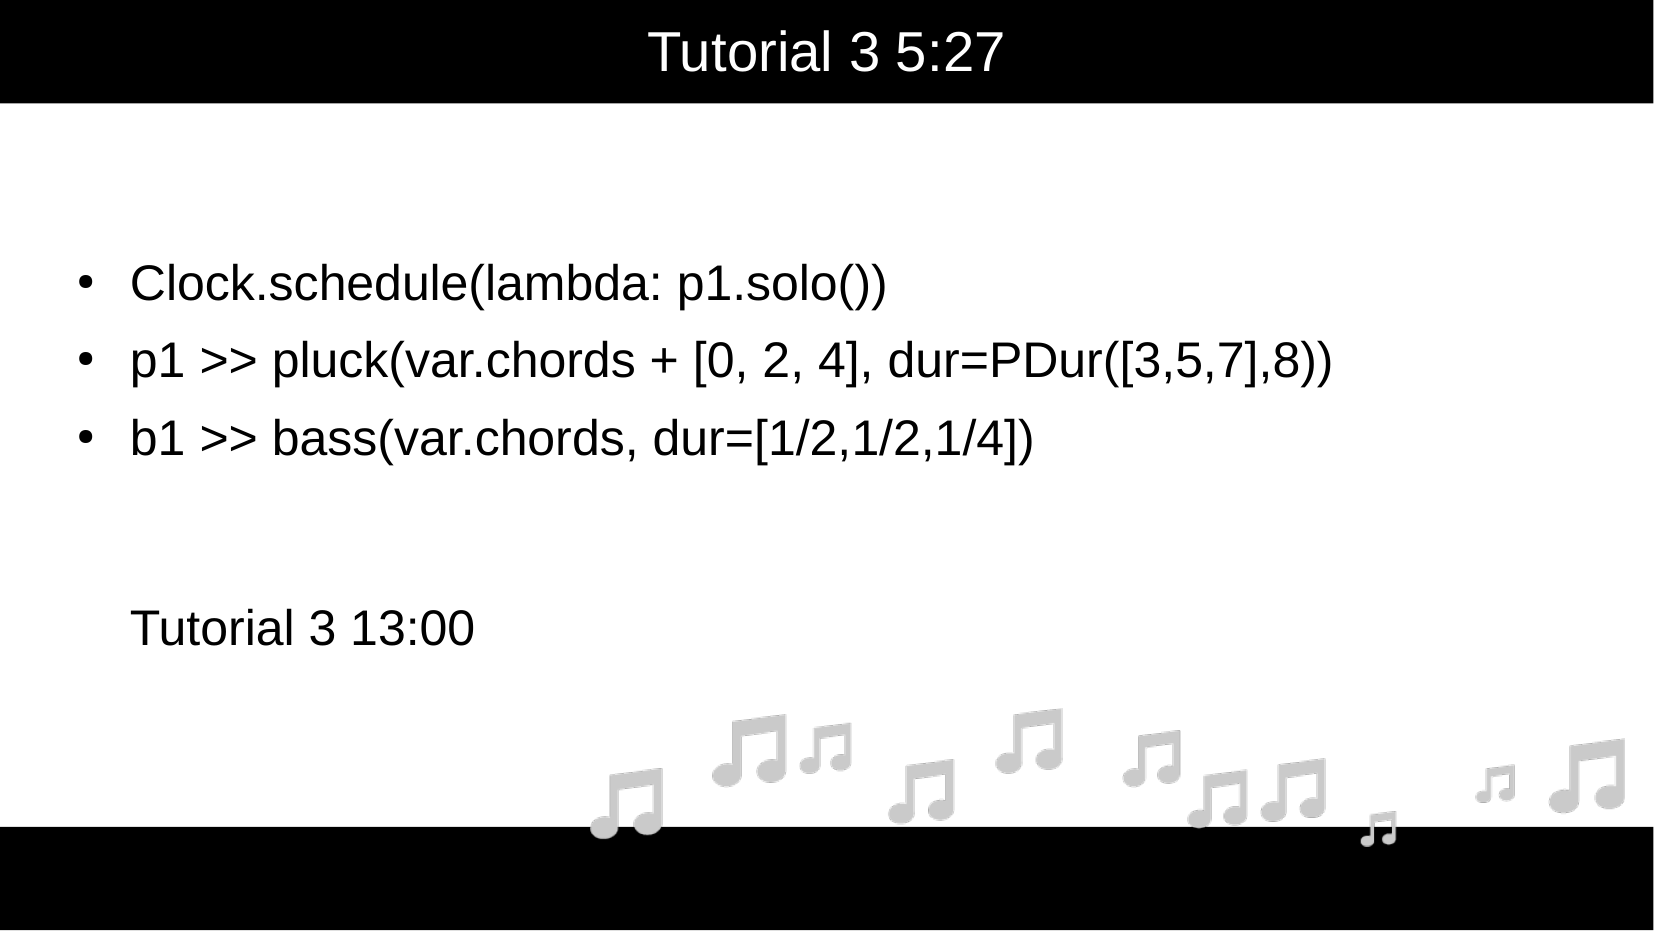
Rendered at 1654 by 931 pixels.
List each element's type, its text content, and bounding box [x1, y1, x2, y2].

title Tutorial 3 5:27 [59, 6, 1595, 98]
list Clock.schedule(lambda: p1.solo()) p1 >> pluck(var.chords + [0, 2, 4], dur=PDur([3,5,7],8)) b1 >> bass(var.chords, dur=[1/2,1/2,1/4]) Tutorial 3 13:00 [59, 177, 1595, 768]
